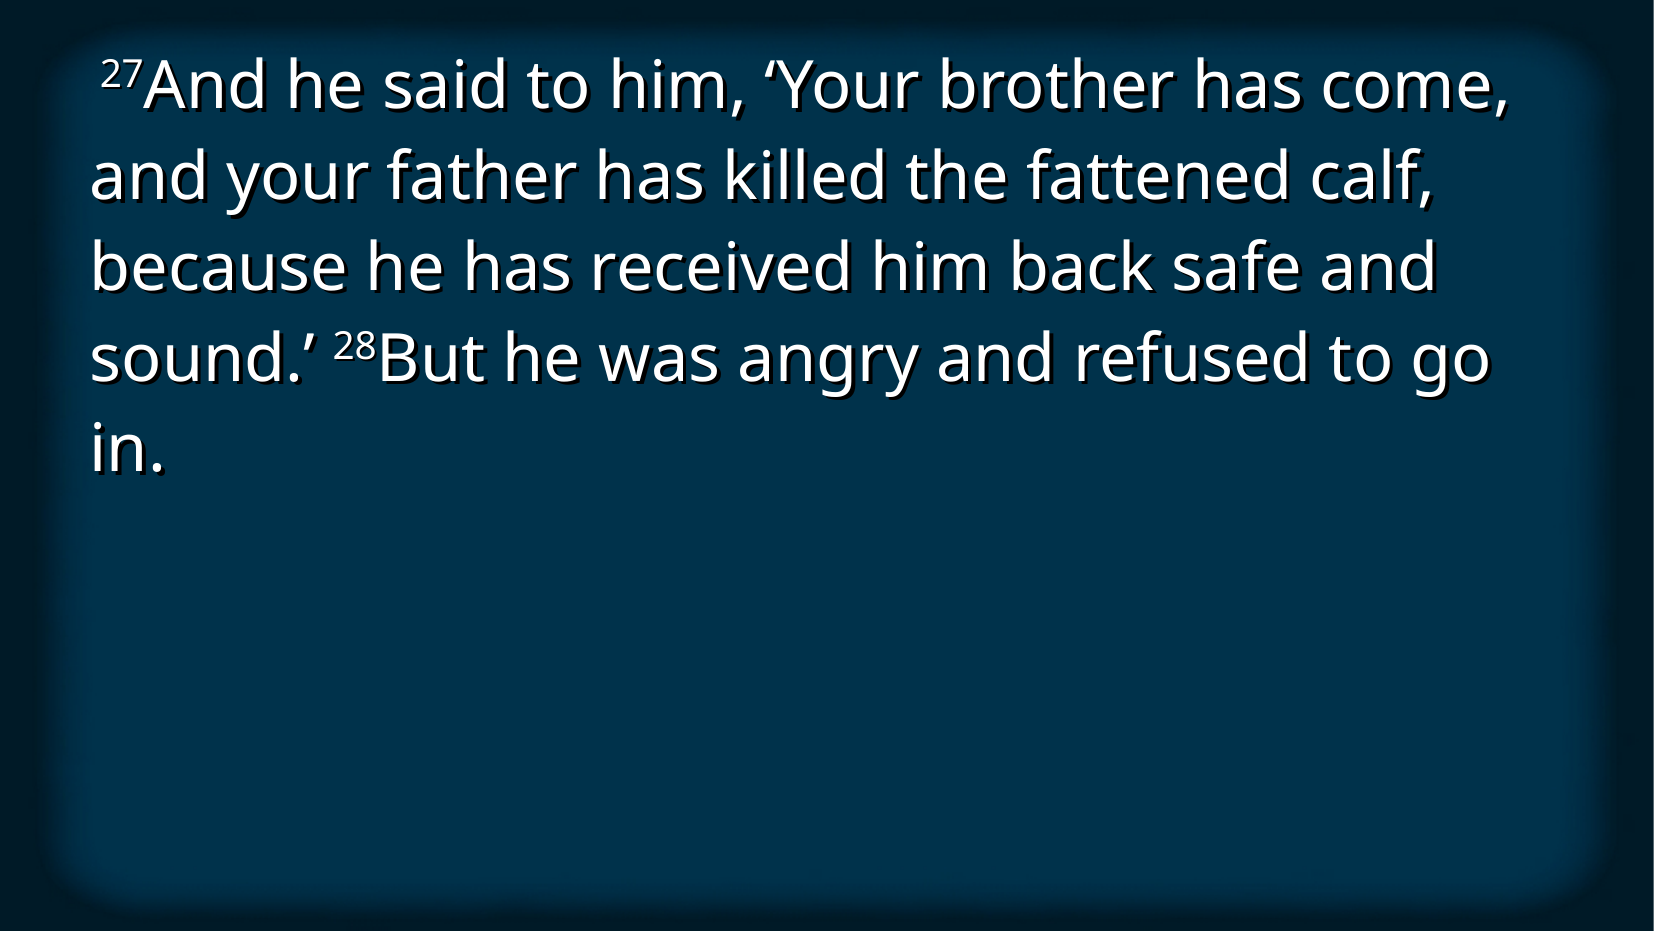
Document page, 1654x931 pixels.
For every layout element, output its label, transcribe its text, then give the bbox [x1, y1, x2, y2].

text_box 27And he said to him, ‘Your brother has come, and your father has killed the fattened calf, because he has received him back safe and sound.’ 28But he was angry and refused to go in. [75, 30, 1576, 400]
picture [0, 0, 1654, 931]
